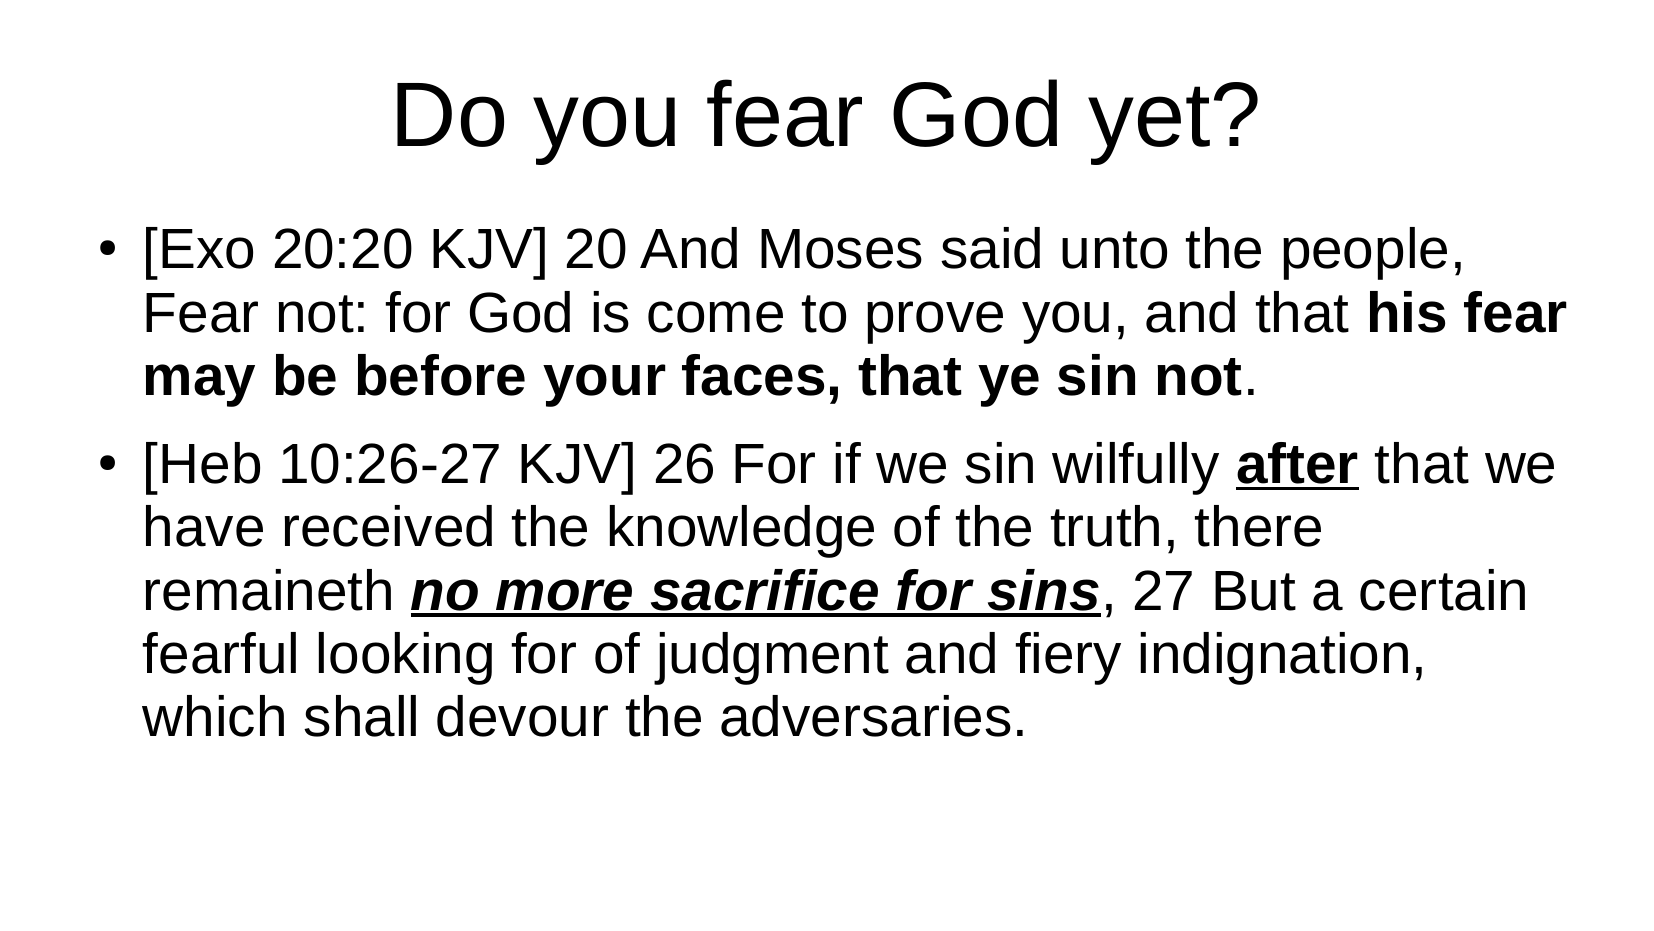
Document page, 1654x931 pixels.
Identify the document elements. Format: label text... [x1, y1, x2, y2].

title Do you fear God yet? [82, 37, 1571, 193]
list [Exo 20:20 KJV] 20 And Moses said unto the people, Fear not: for God is come to prove you, and that his fear may be before your faces, that ye sin not. [Heb 10:26-27 KJV] 26 For if we sin wilfully after that we have received the knowledge of the truth, there remaineth no more sacrifice for sins, 27 But a certain fearful looking for of judgment and fiery indignation, which shall devour the adversaries. [82, 217, 1571, 758]
